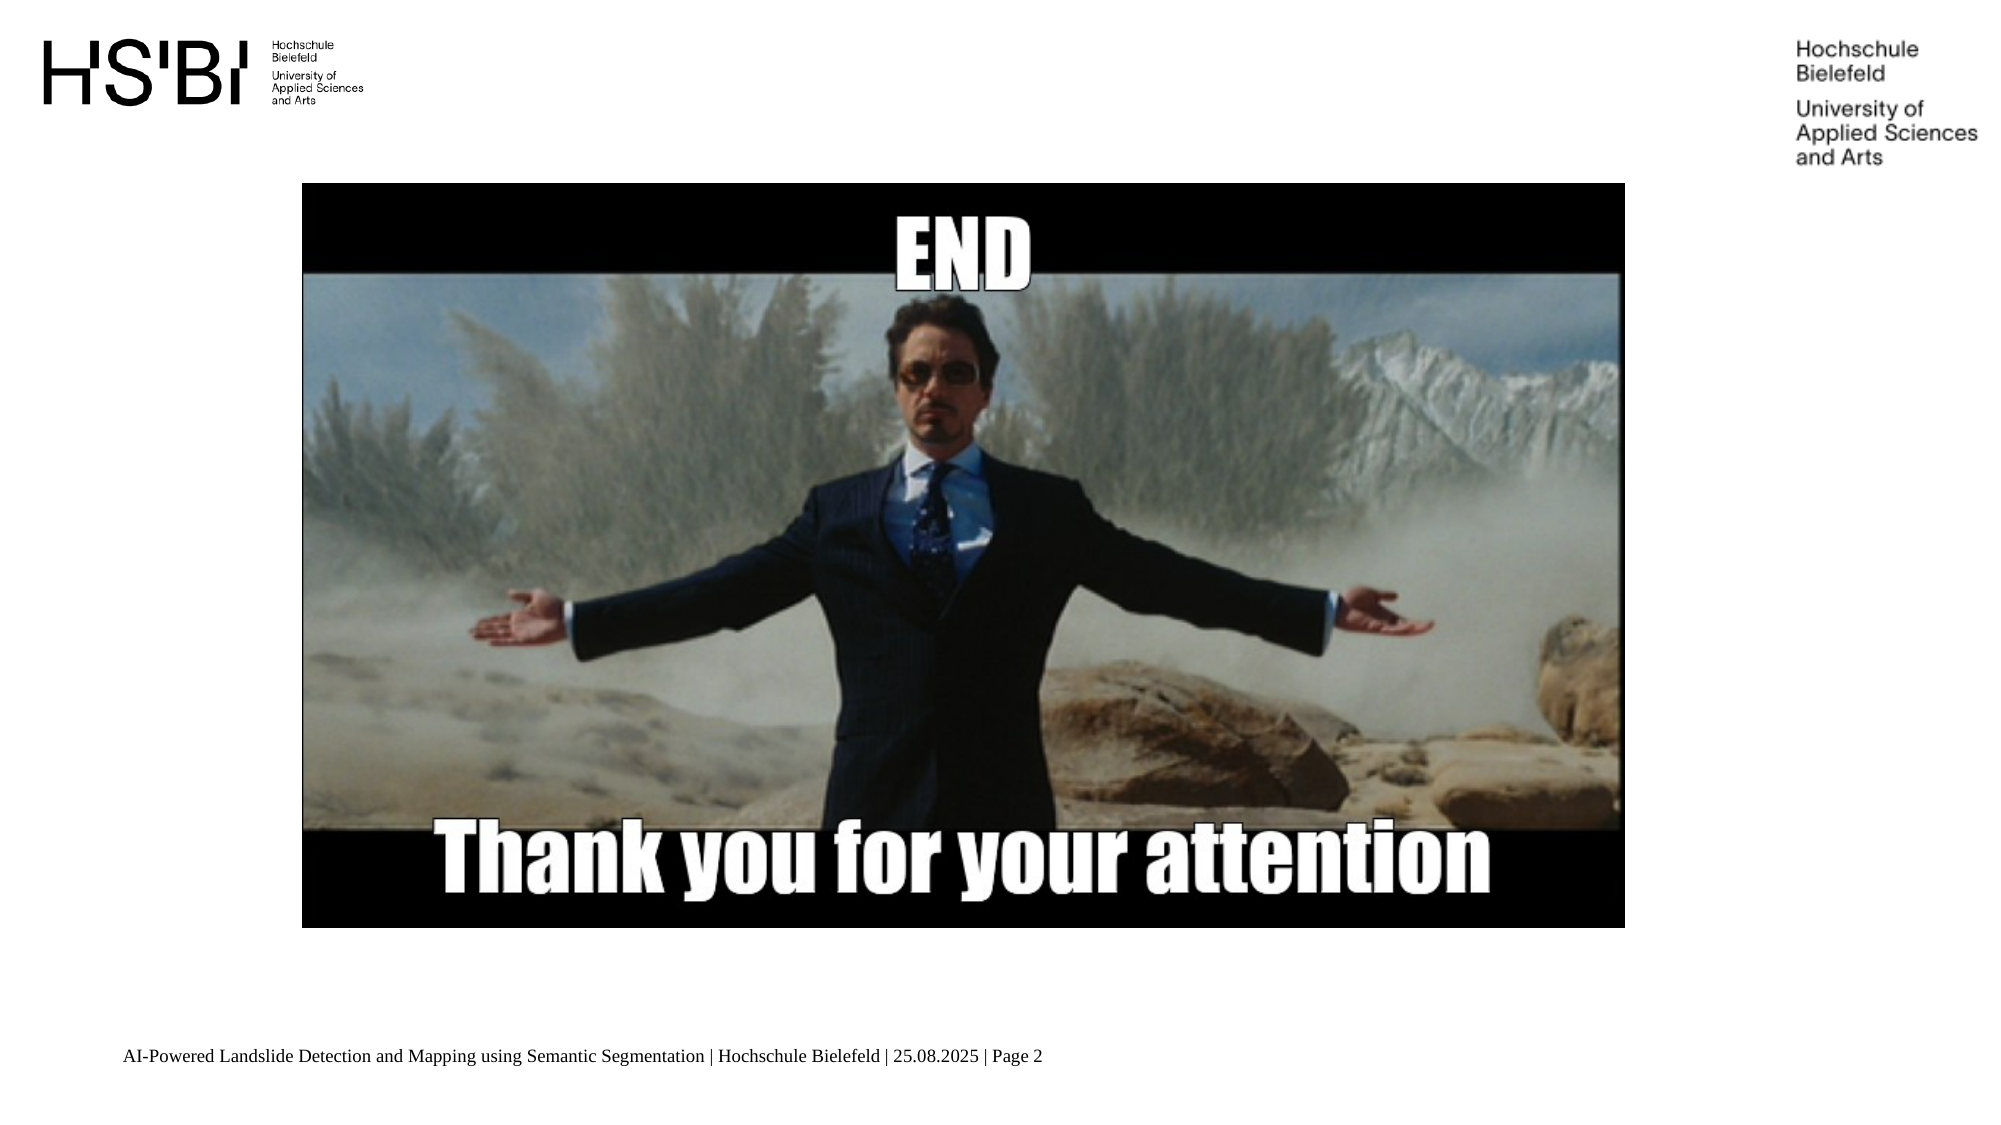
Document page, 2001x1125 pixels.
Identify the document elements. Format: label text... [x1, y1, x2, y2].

text_box AI-Powered Landslide Detection and Mapping using Semantic Segmentation | Hochschule Bielefeld | 25.08.2025 | Page 2 [108, 1036, 1108, 1074]
picture [302, 183, 1625, 928]
